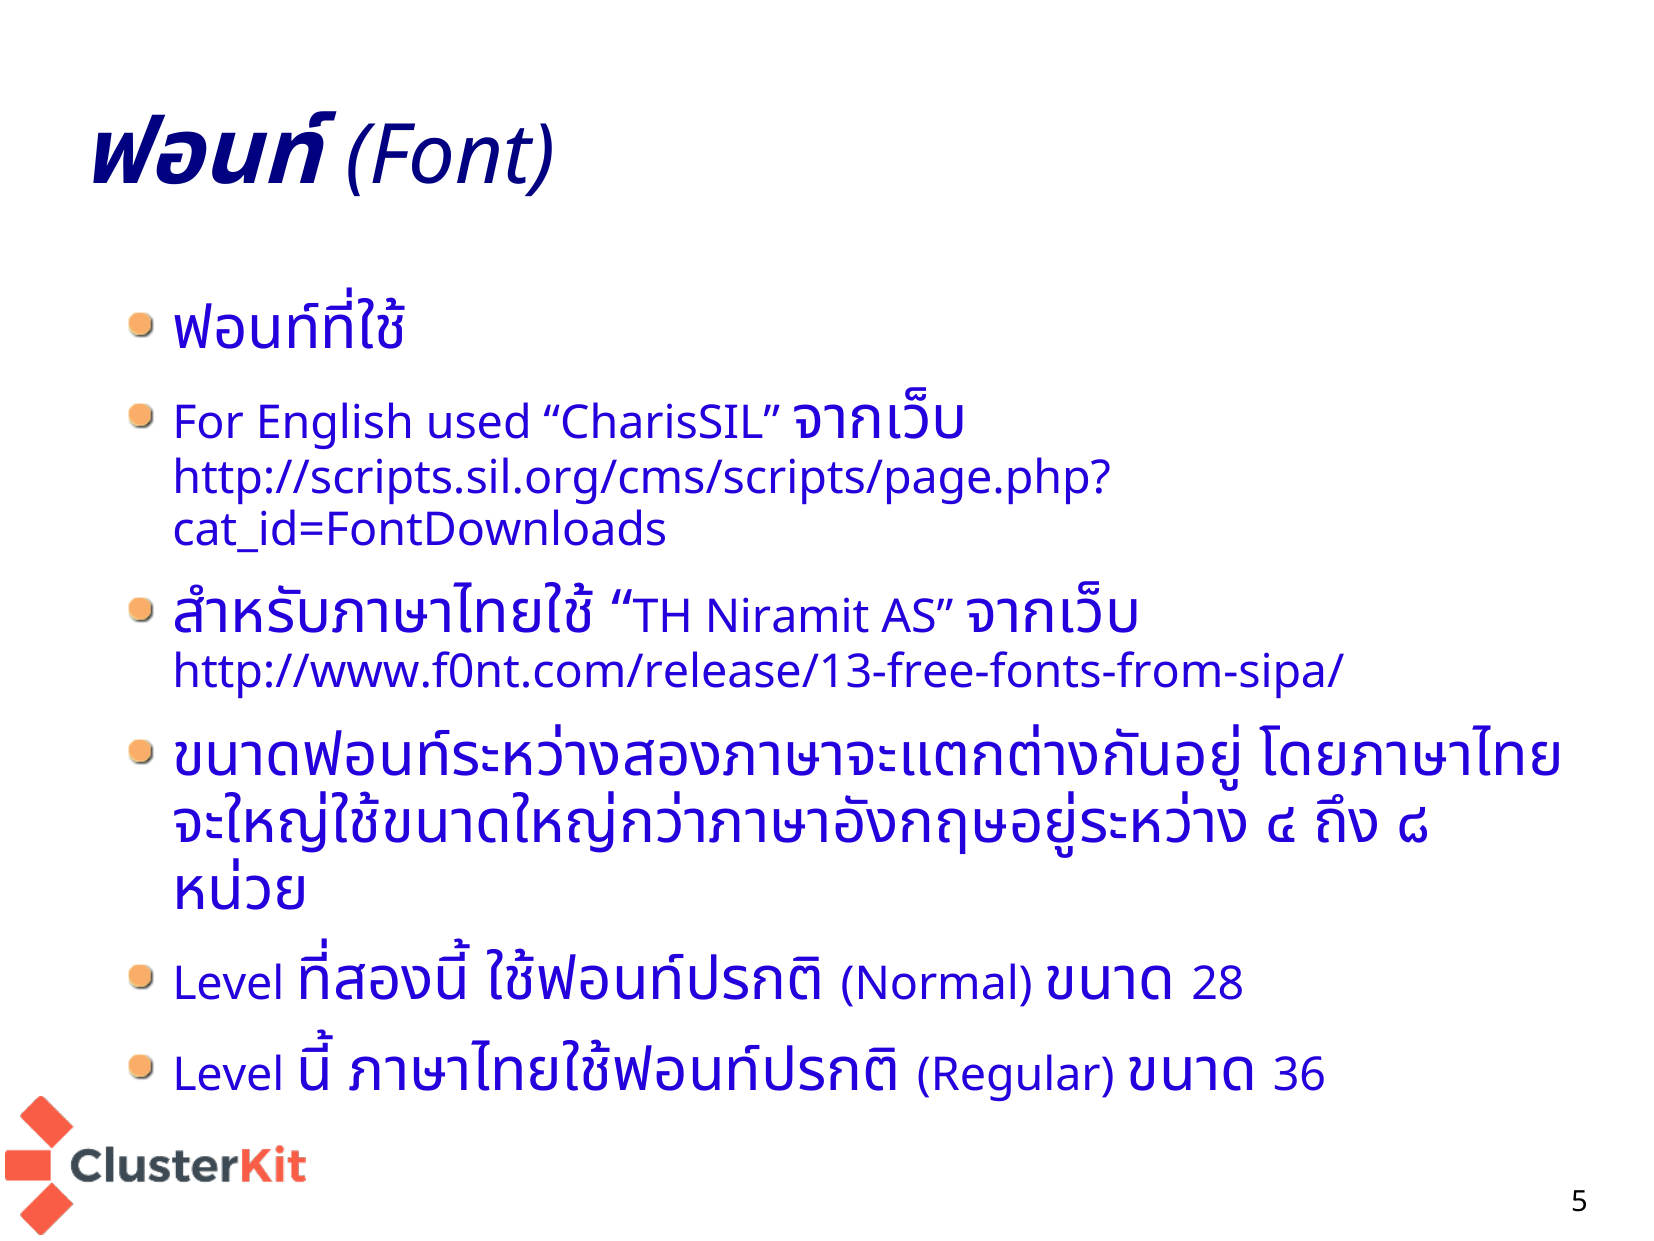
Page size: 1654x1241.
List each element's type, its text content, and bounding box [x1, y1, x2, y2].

picture [5, 1096, 306, 1235]
list ฟอนท์ที่ใช้ For English used “CharisSIL” จากเว็บ http://scripts.sil.org/cms/scripts/page.php?cat_id=FontDownloads สำหรับภาษาไทยใช้ “TH Niramit AS” จากเว็บ http://www.f0nt.com/release/13-free-fonts-from-sipa/ ขนาดฟอนท์ระหว่างสองภาษาจะแตกต่างกันอยู่ โดยภาษาไทยจะใหญ่ใช้ขนาดใหญ่กว่าภาษาอังกฤษอยู่ระหว่าง ๔ ถึง ๘ หน่วย Level ที่สองนี้ ใช้ฟอนท์ปรกติ (Normal) ขนาด 28 Level นี้ ภาษาไทยใช้ฟอนท์ปรกติ (Regular) ขนาด 36 [82, 290, 1570, 1109]
title ฟอนท์ (Font) [82, 49, 1570, 257]
